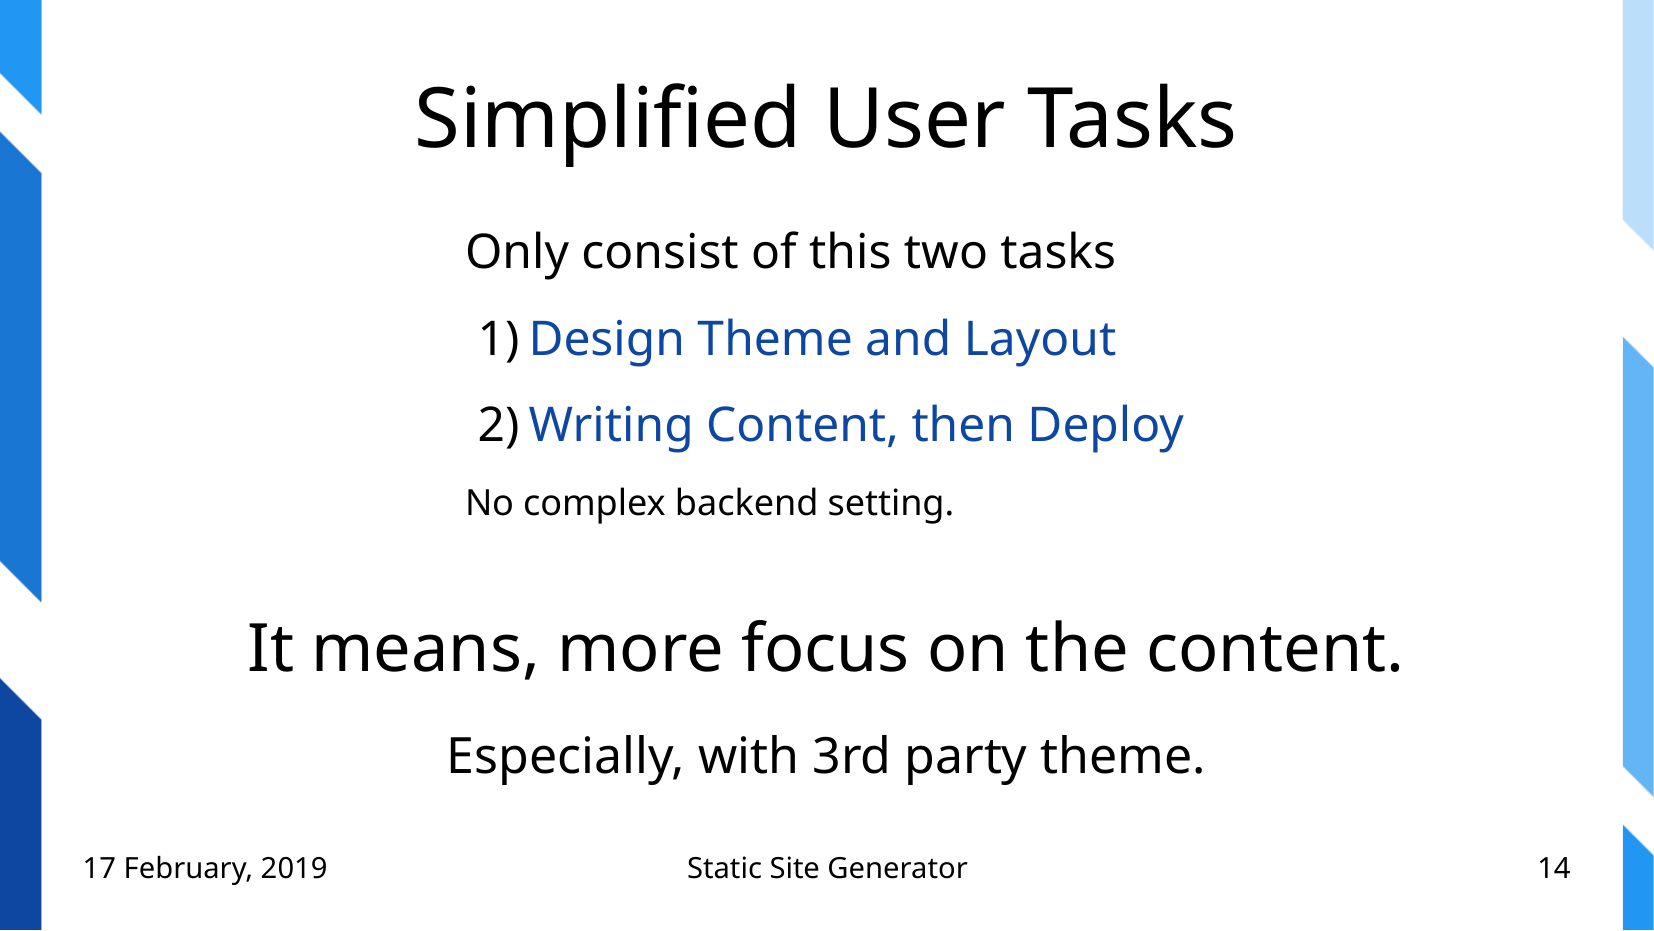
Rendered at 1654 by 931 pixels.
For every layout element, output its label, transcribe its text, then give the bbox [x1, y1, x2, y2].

list It means, more focus on the content. Especially, with 3rd party theme. [82, 600, 1571, 796]
title Simplified User Tasks [82, 37, 1571, 193]
list Only consist of this two tasks Design Theme and Layout Writing Content, then Deploy No complex backend setting. [465, 217, 1186, 538]
picture [0, 0, 1654, 930]
